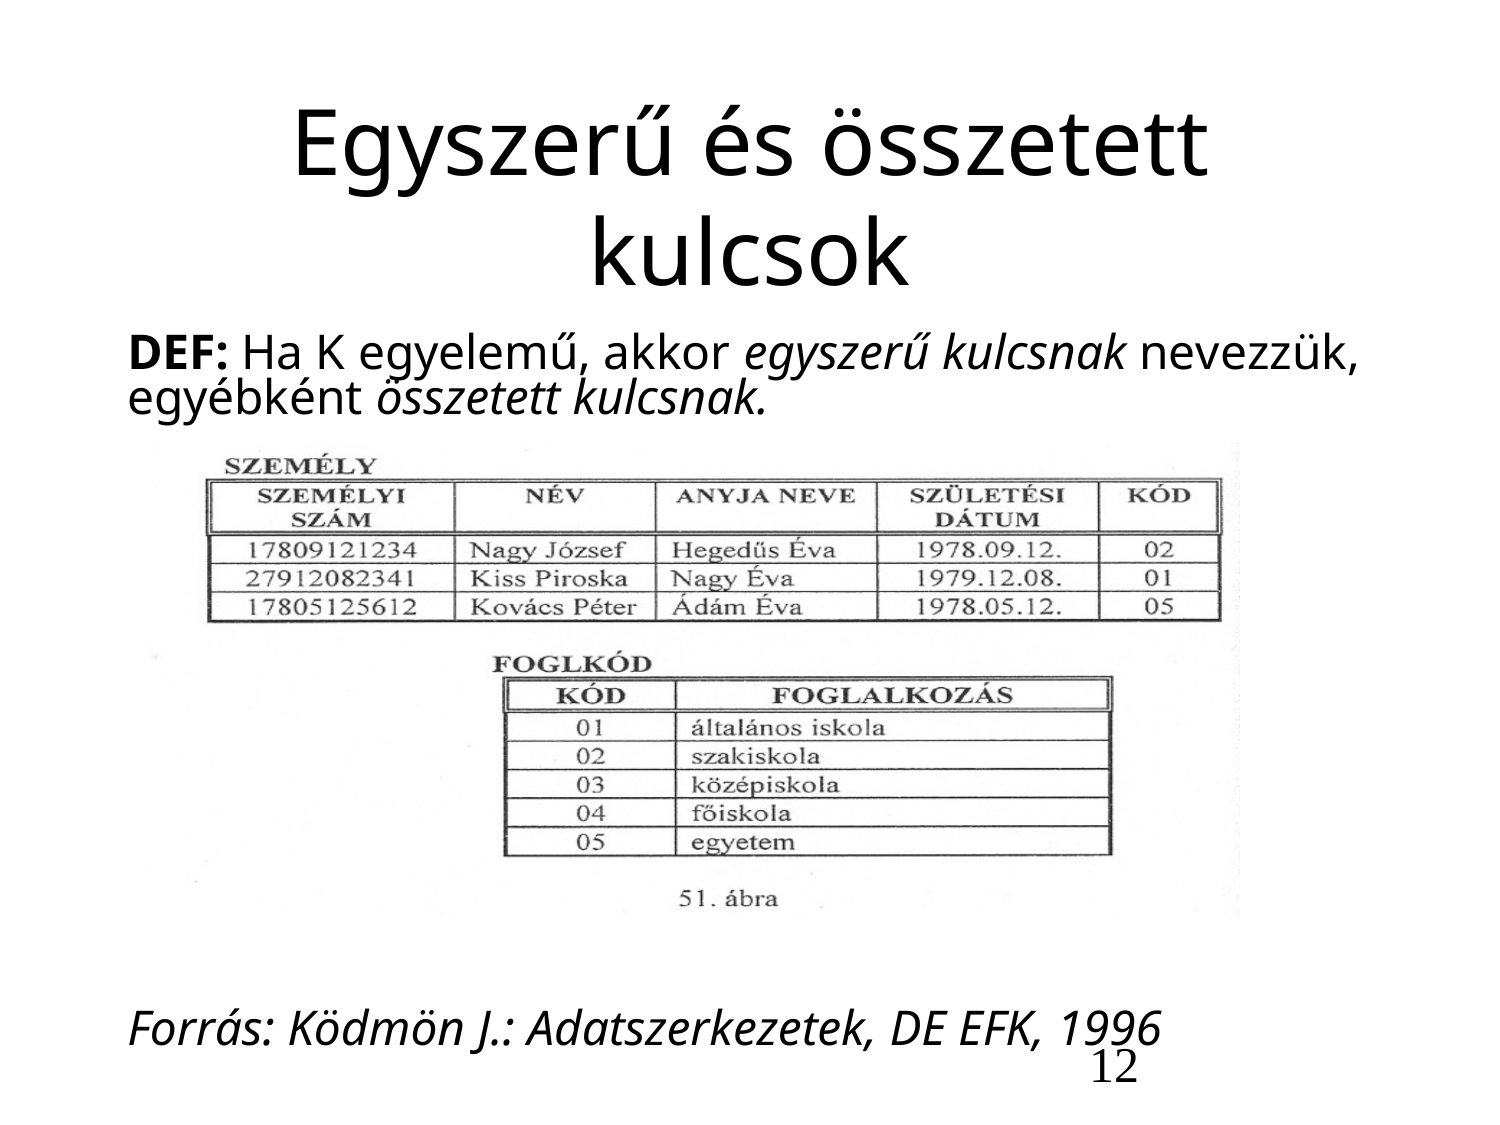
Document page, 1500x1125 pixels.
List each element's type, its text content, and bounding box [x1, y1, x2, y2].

title Egyszerű és összetett kulcsok [112, 68, 1388, 320]
picture [147, 442, 1241, 917]
list DEF: Ha K egyelemű, akkor egyszerű kulcsnak nevezzük, egyébként összetett kulcsnak. Forrás: Ködmön J.: Adatszerkezetek, DE EFK, 1996 [112, 324, 1388, 1068]
